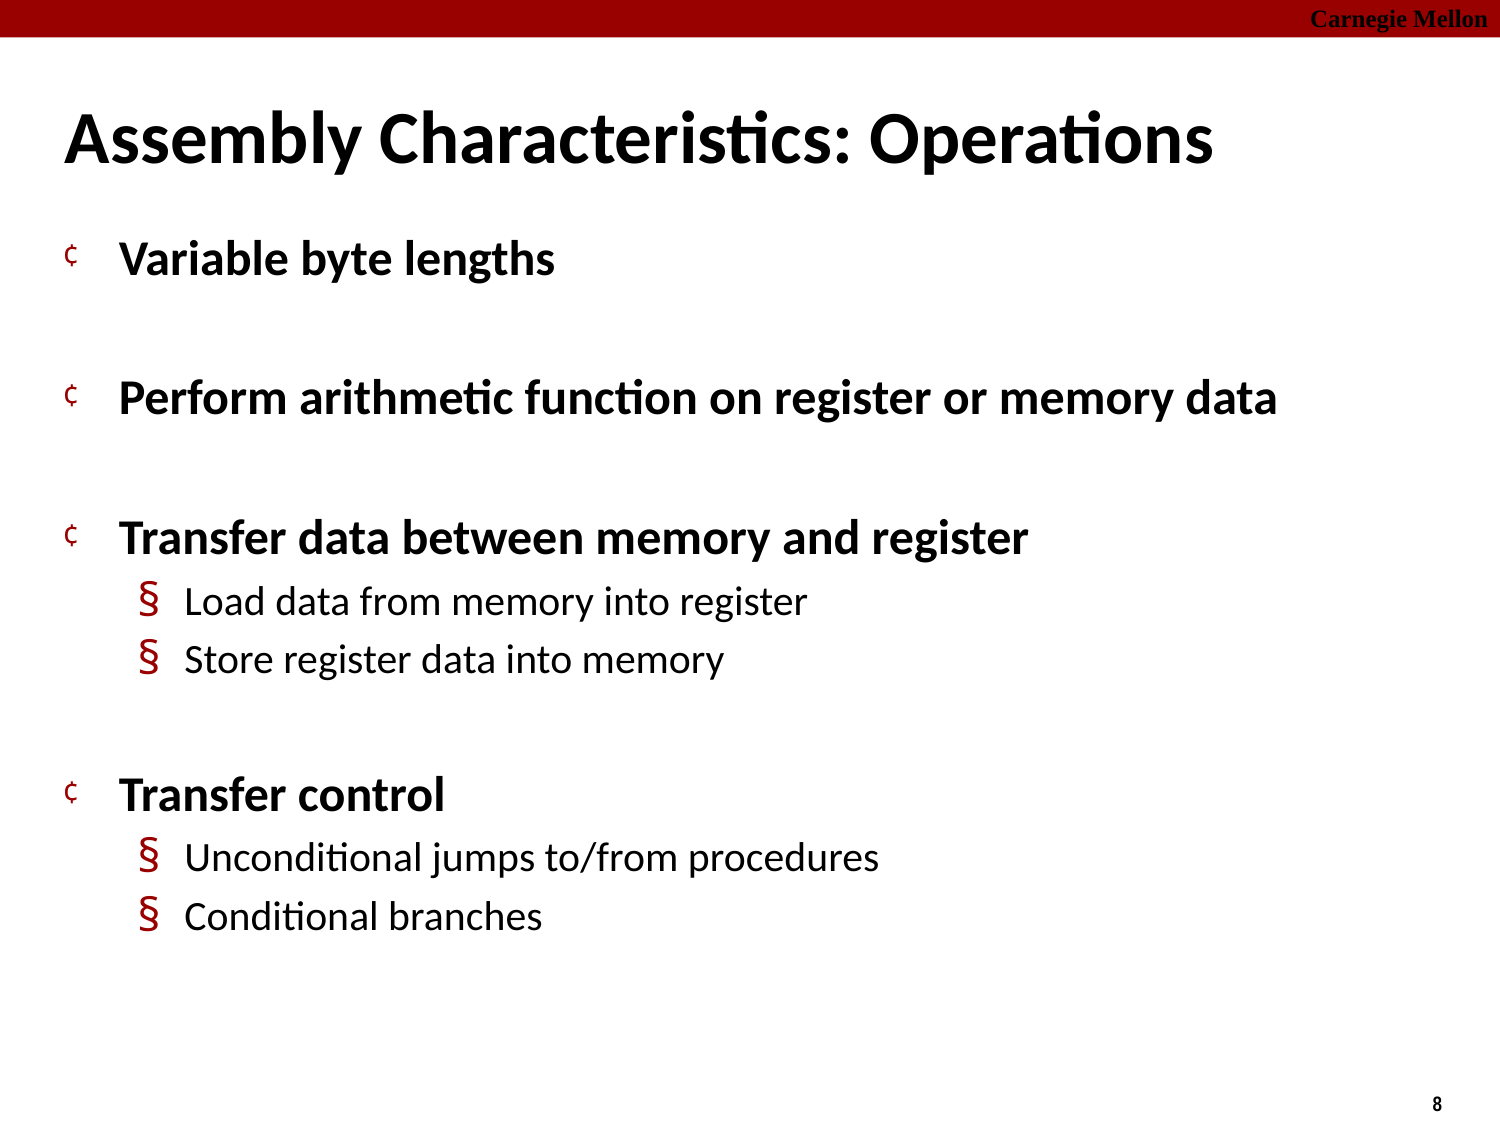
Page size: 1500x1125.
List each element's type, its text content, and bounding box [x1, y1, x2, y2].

list Variable byte lengths Perform arithmetic function on register or memory data Transfer data between memory and register Load data from memory into register Store register data into memory Transfer control Unconditional jumps to/from procedures Conditional branches [47, 217, 1450, 1025]
title Assembly Characteristics: Operations [50, 80, 1425, 175]
